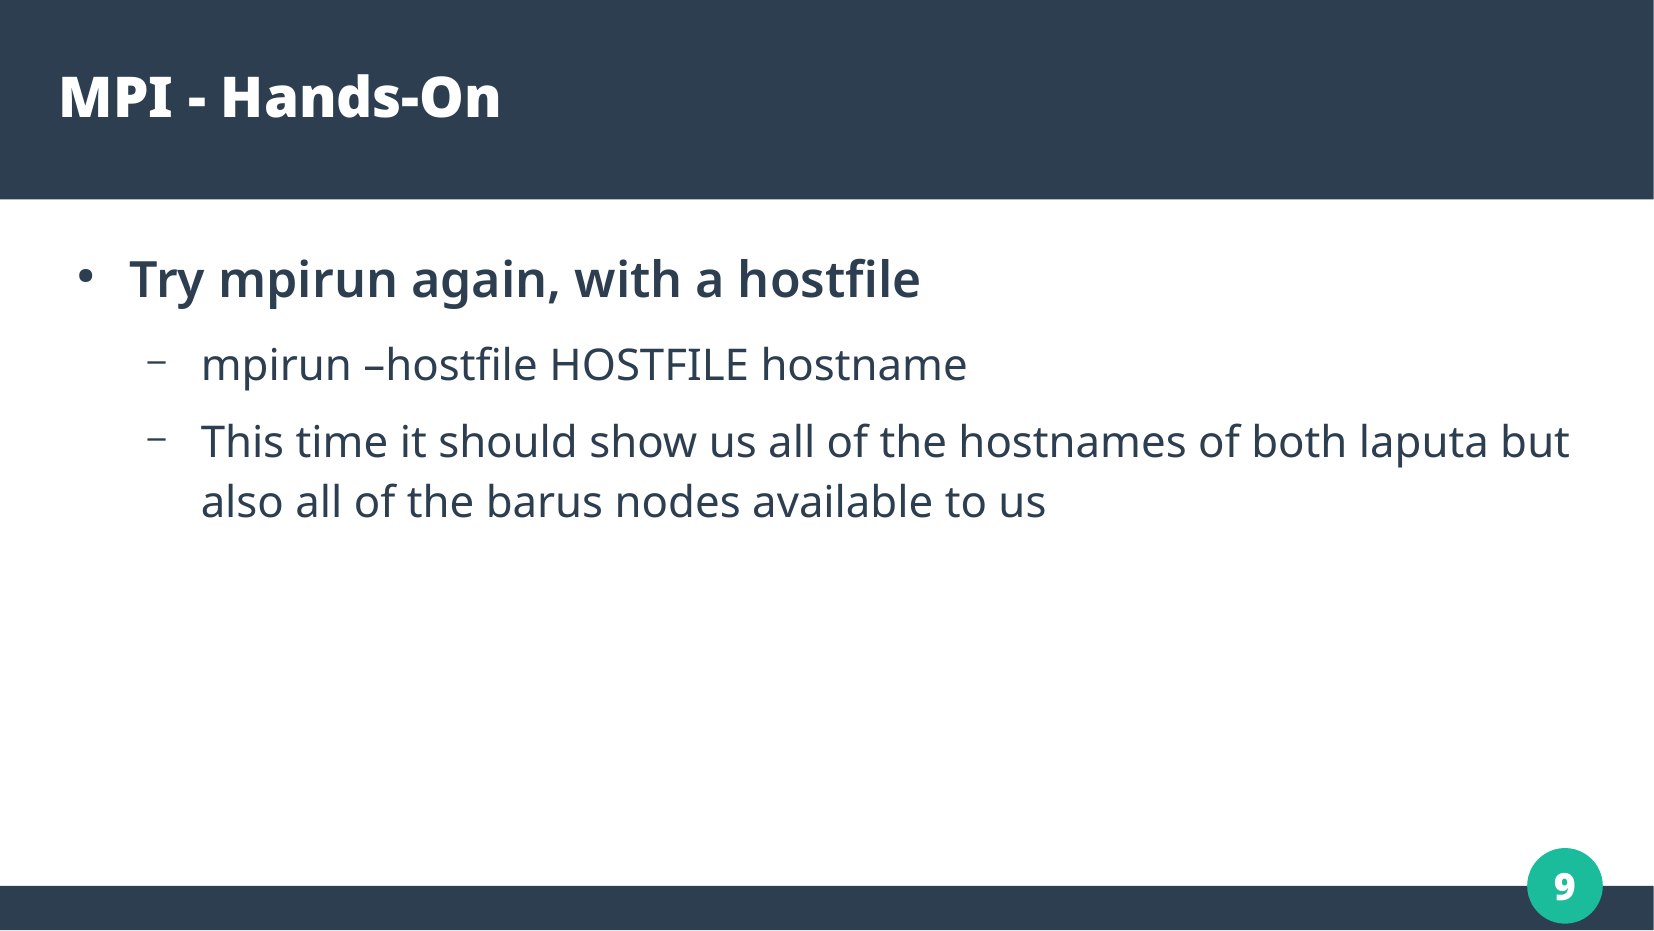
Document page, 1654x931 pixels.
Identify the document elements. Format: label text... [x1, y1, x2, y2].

list Try mpirun again, with a hostfile mpirun –hostfile HOSTFILE hostname This time it should show us all of the hostnames of both laputa but also all of the barus nodes available to us [59, 243, 1595, 864]
title MPI - Hands-On [59, 37, 1595, 156]
